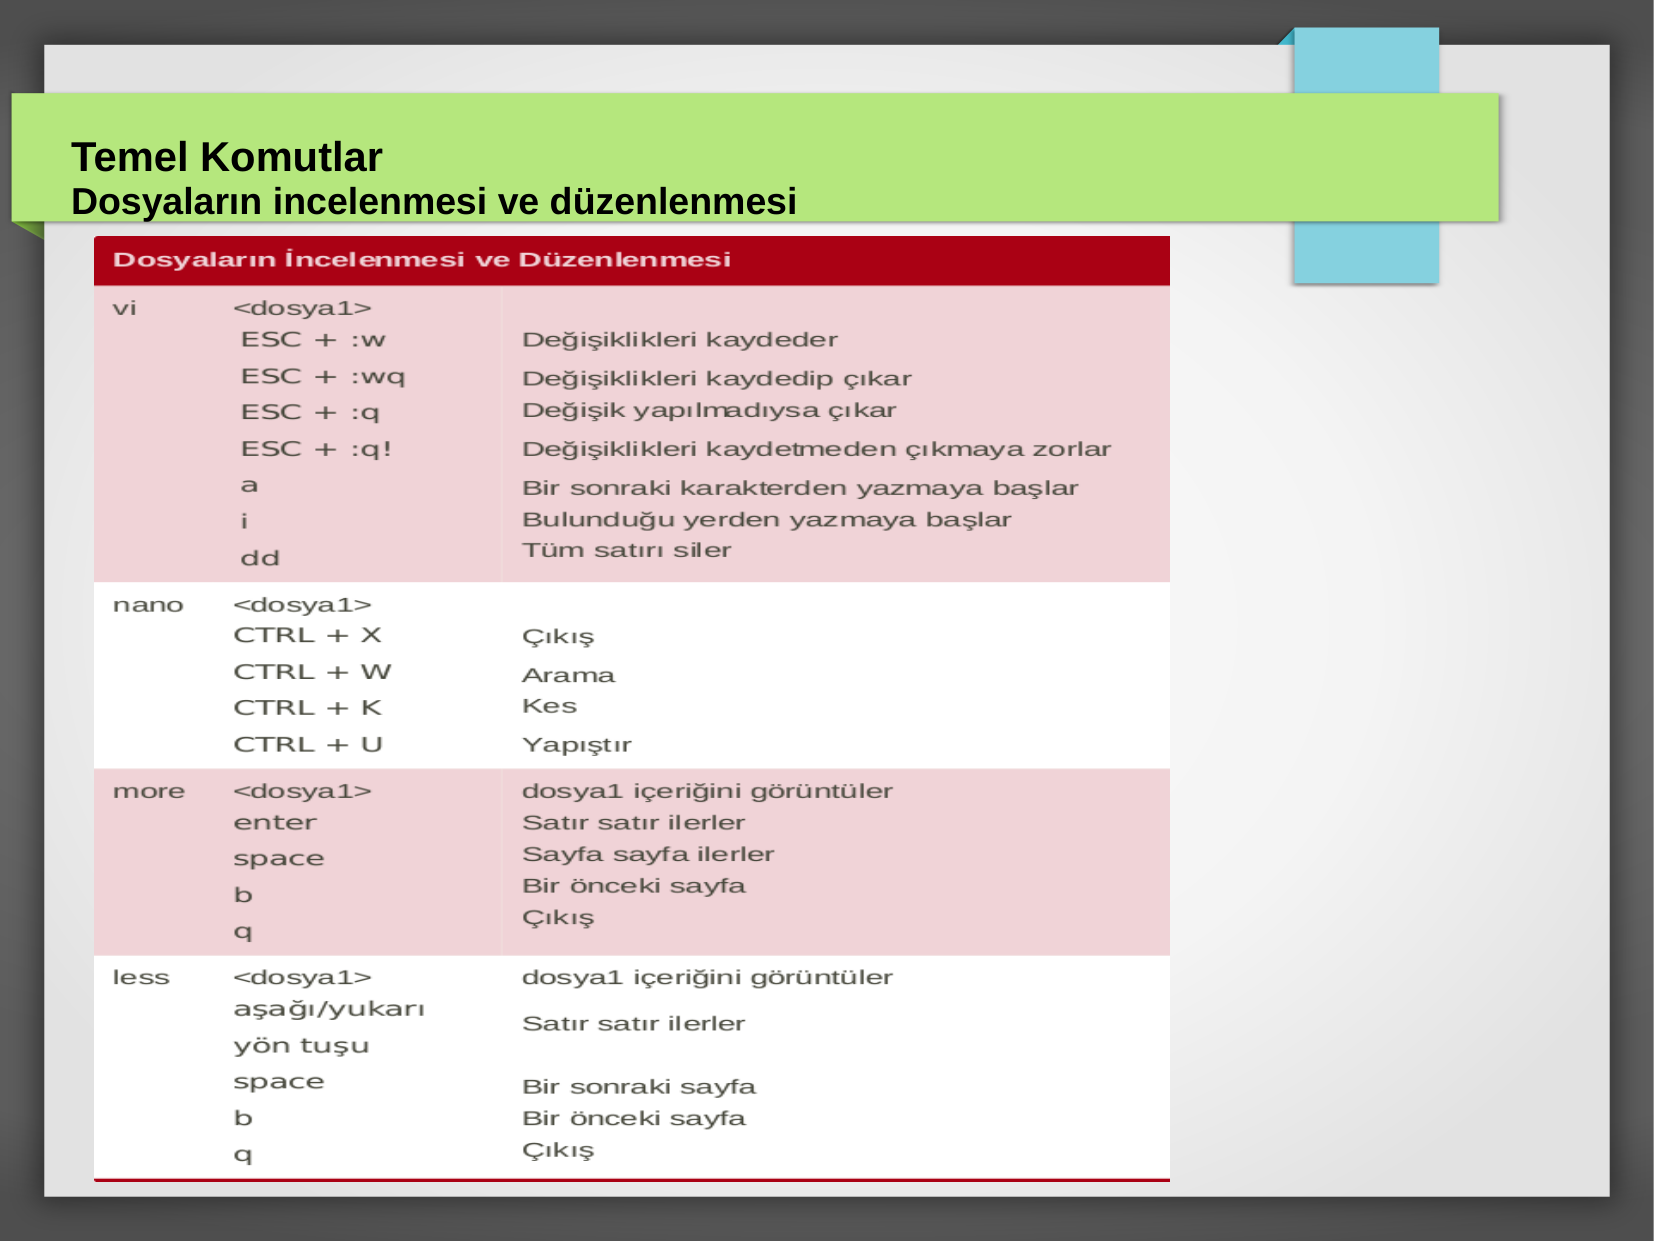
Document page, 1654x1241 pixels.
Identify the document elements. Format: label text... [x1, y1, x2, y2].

text_box Temel Komutlar Dosyaların incelenmesi ve düzenlenmesi [56, 126, 1217, 272]
picture [0, 0, 1654, 1241]
